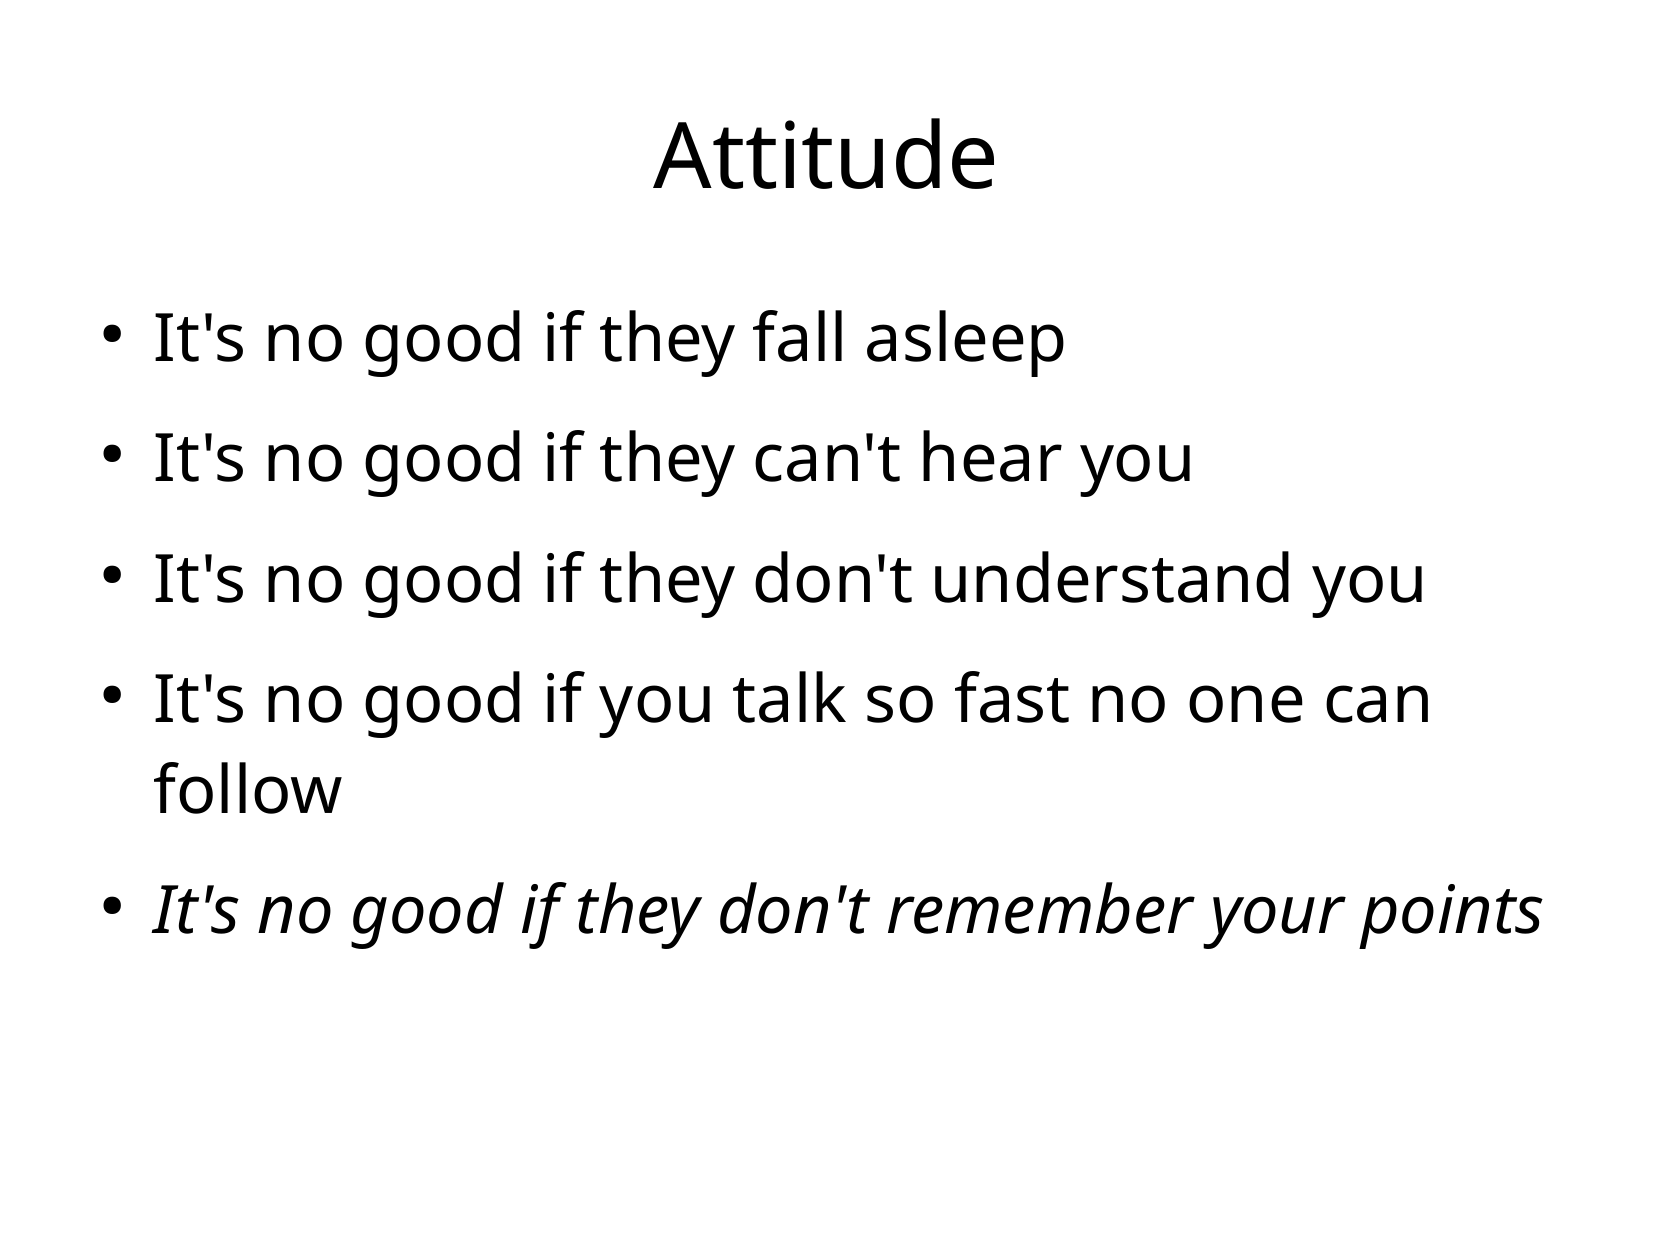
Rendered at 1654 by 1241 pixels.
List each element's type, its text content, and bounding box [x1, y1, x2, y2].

title Attitude [82, 56, 1571, 250]
list It's no good if they fall asleep It's no good if they can't hear you It's no good if they don't understand you It's no good if you talk so fast no one can follow It's no good if they don't remember your points [82, 290, 1571, 1109]
